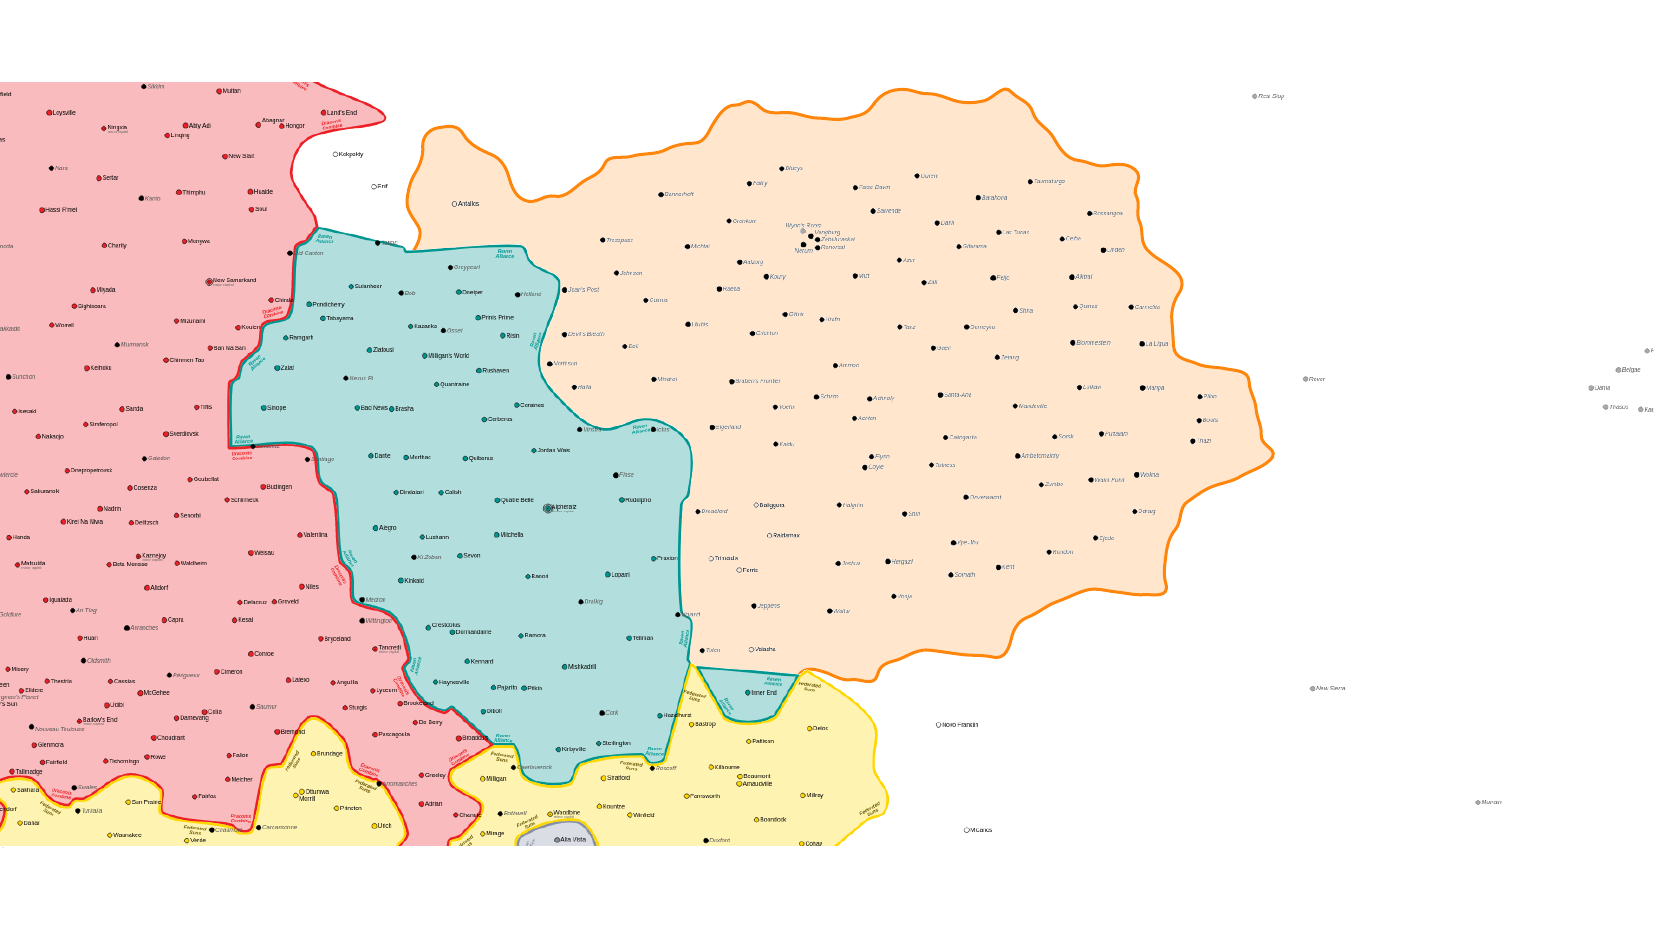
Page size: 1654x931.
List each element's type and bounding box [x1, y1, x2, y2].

picture [0, 82, 1654, 848]
